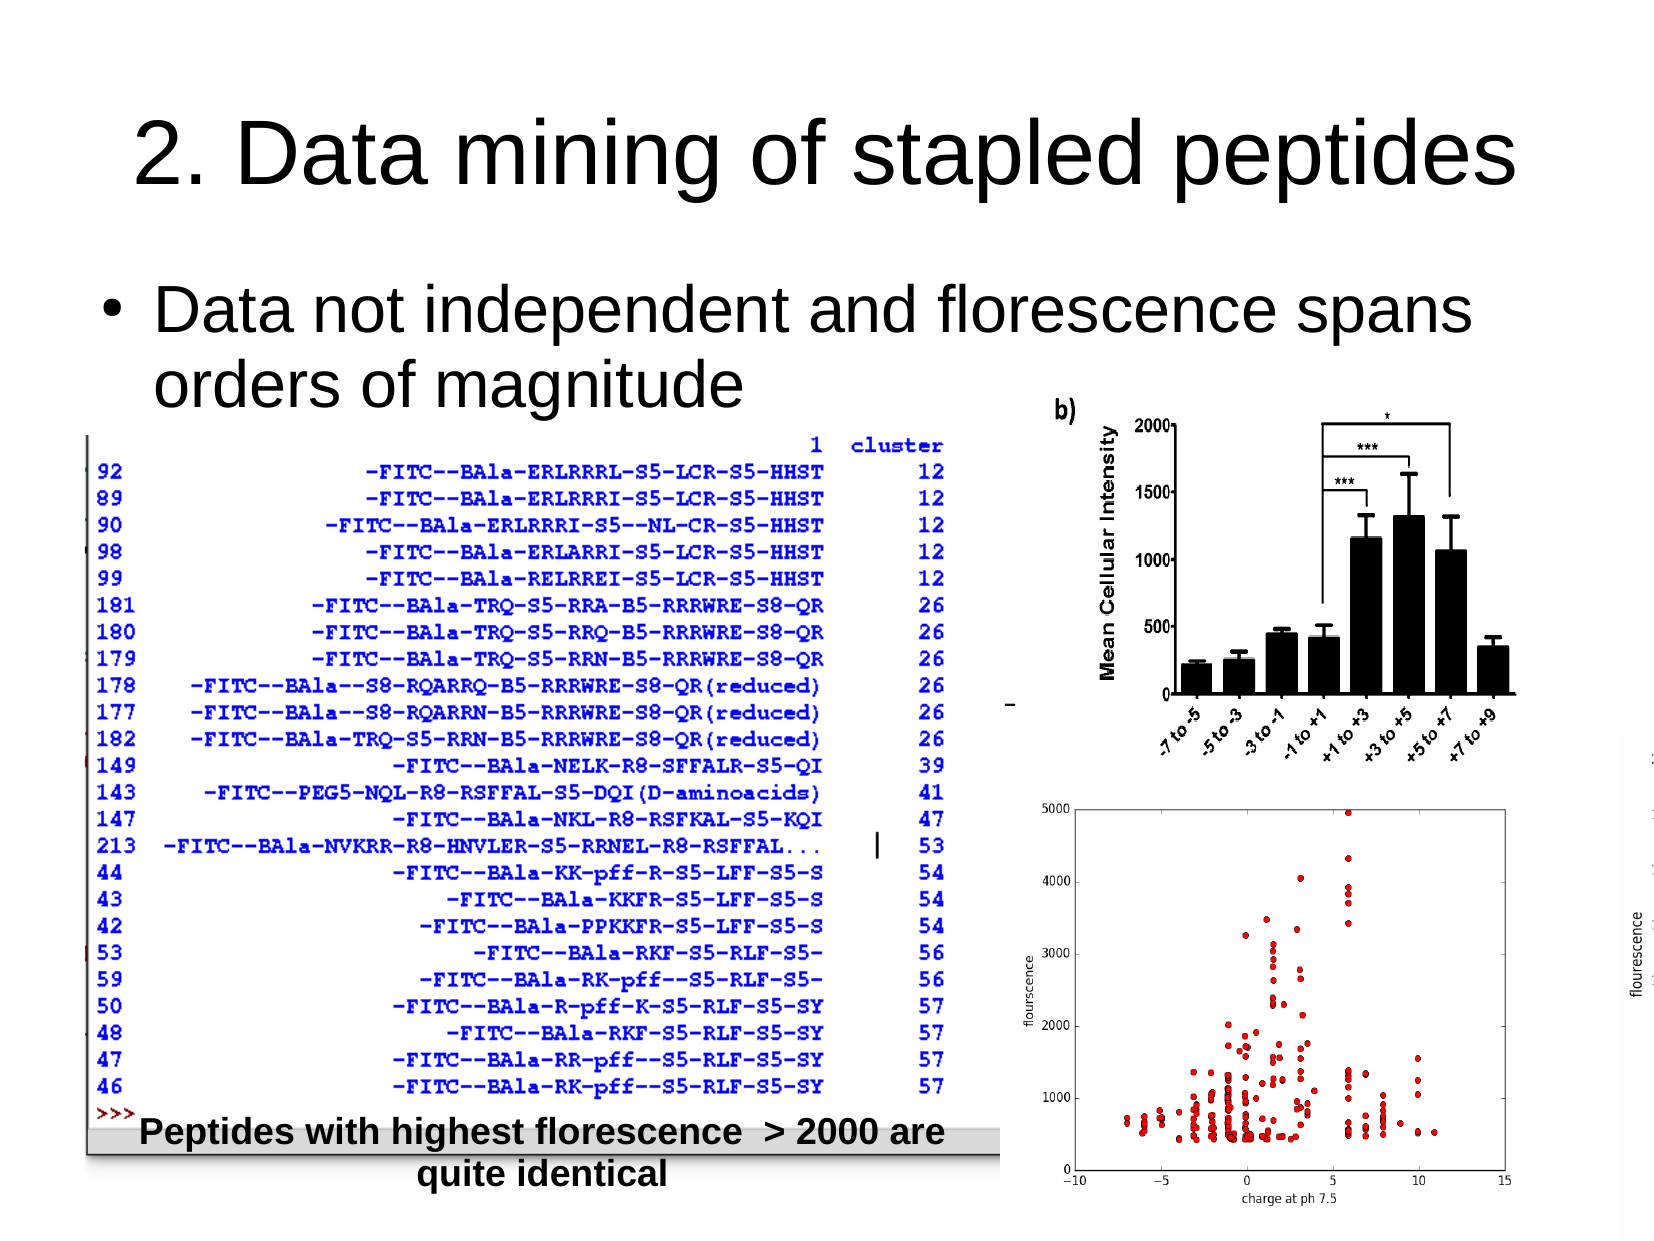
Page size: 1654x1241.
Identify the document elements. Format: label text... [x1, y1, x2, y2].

picture [1005, 764, 1560, 1216]
picture [84, 435, 1000, 1203]
title 2. Data mining of stapled peptides [82, 49, 1571, 257]
list Data not independent and florescence spans orders of magnitude [82, 272, 1571, 992]
picture [1620, 734, 1654, 1241]
